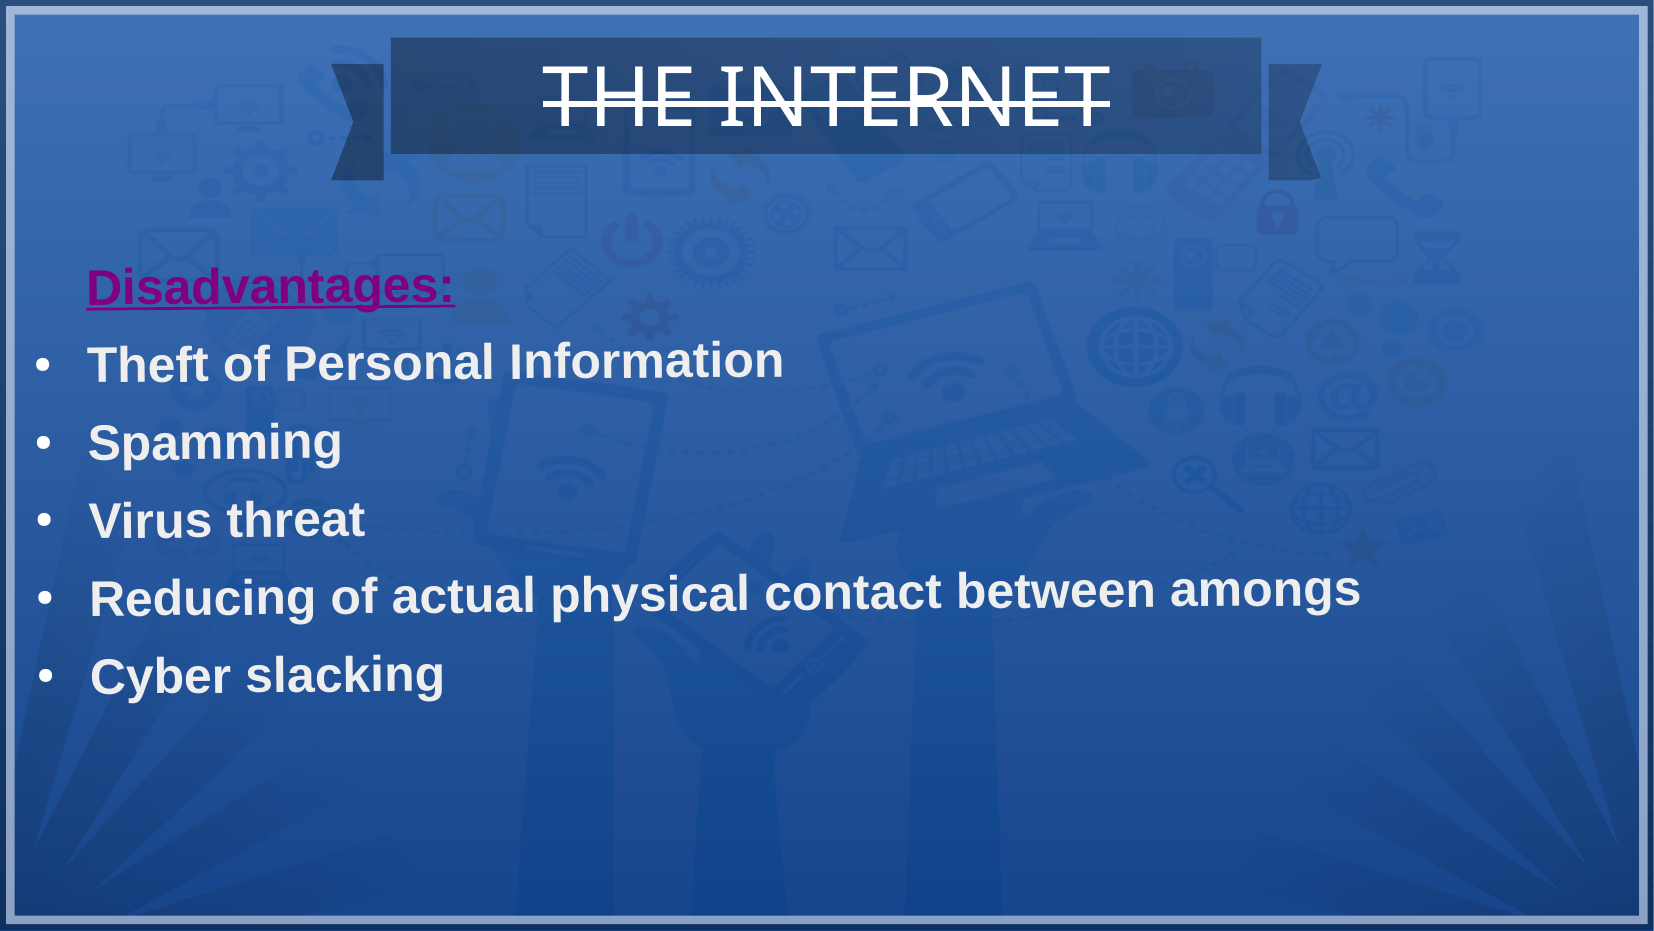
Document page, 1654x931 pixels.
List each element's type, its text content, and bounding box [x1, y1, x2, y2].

list Disadvantages: Theft of Personal Information Spamming Virus threat Reducing of actual physical contact between amongs Cyber slacking [14, 167, 1509, 806]
title THE INTERNET [389, 35, 1264, 154]
